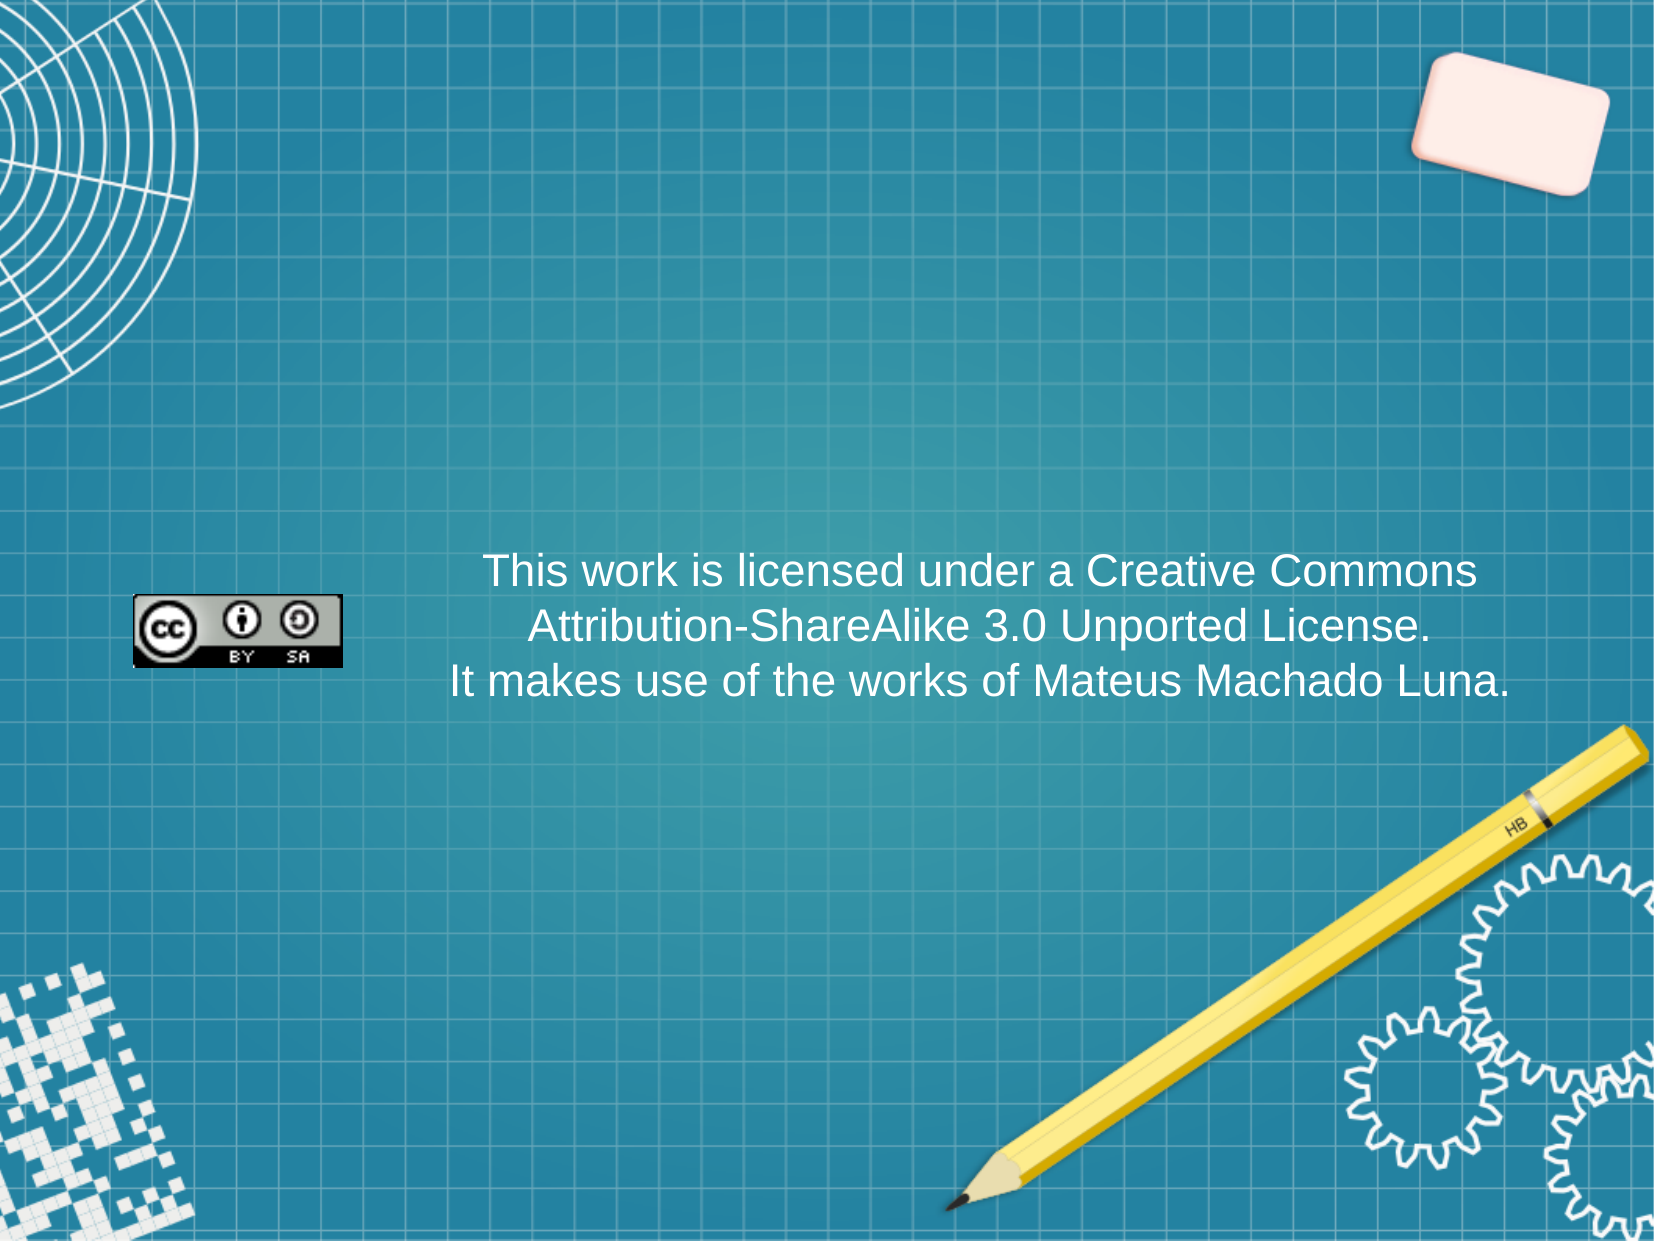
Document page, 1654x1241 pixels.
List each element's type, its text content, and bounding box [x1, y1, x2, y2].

title This work is licensed under a Creative Commons Attribution-ShareAlike 3.0 Unported License. It makes use of the works of Mateus Machado Luna. [389, 519, 1571, 727]
picture [133, 594, 343, 668]
